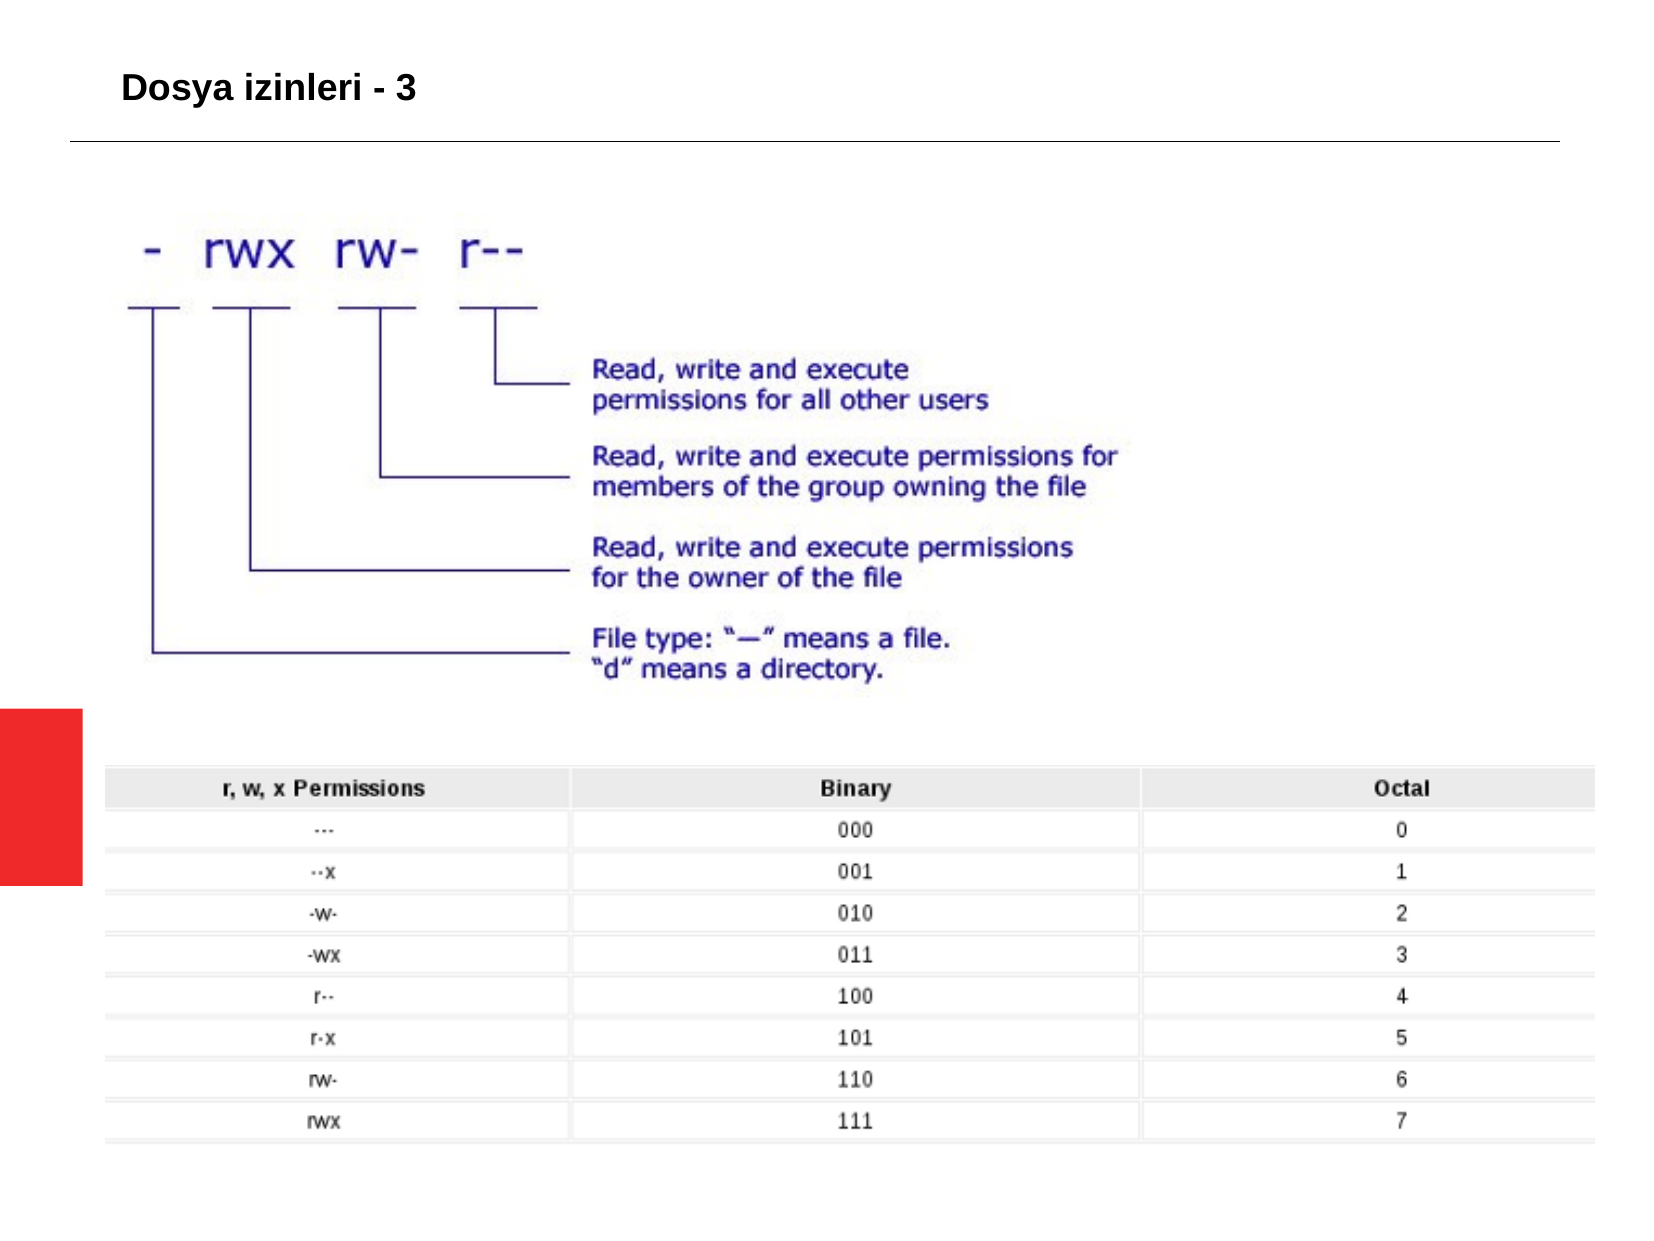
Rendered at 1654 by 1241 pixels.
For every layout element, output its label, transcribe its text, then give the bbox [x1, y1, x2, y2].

picture [105, 765, 1595, 1146]
picture [109, 212, 1134, 724]
text_box Dosya izinleri - 3 [106, 59, 1536, 116]
